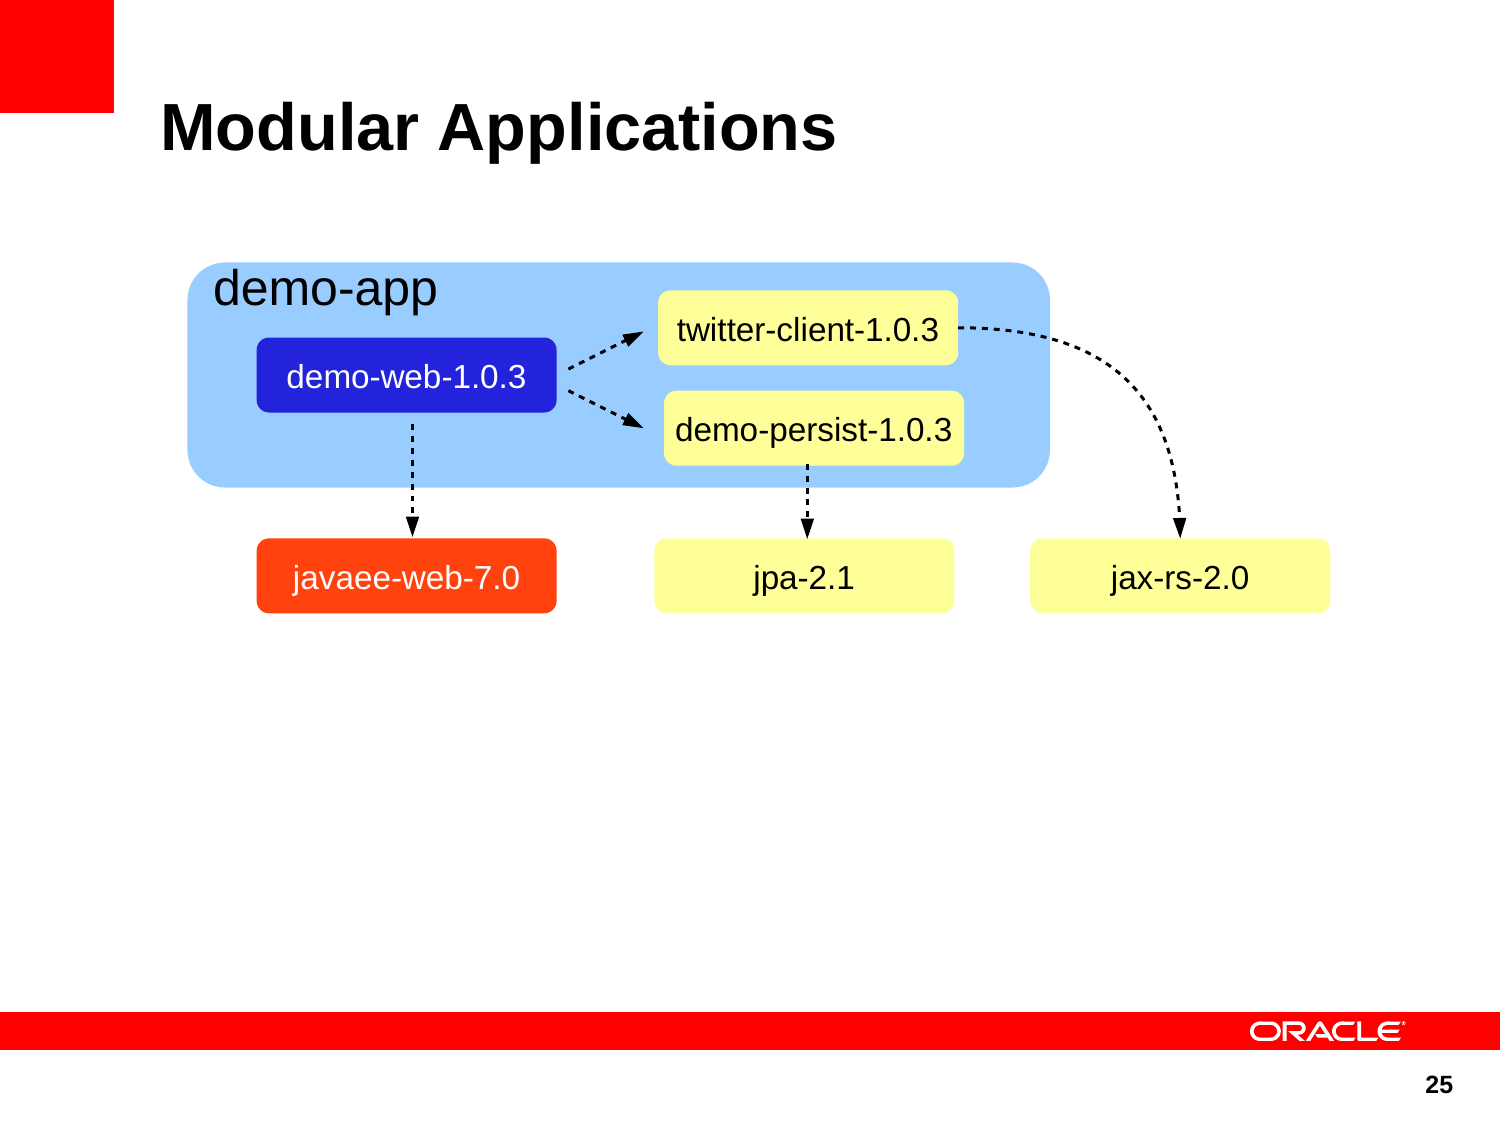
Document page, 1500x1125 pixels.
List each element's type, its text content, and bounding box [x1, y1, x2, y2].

text_box twitter-client-1.0.3 [658, 290, 959, 366]
text_box demo-web-1.0.3 [256, 337, 557, 413]
title Modular Applications [145, 49, 1390, 205]
picture [0, 1012, 1500, 1050]
text_box demo-app [187, 262, 1051, 488]
picture [0, 0, 114, 113]
text_box jpa-2.1 [654, 538, 955, 614]
text_box demo-persist-1.0.3 [664, 390, 965, 466]
text_box jax-rs-2.0 [1030, 538, 1331, 614]
text_box javaee-web-7.0 [256, 538, 557, 614]
